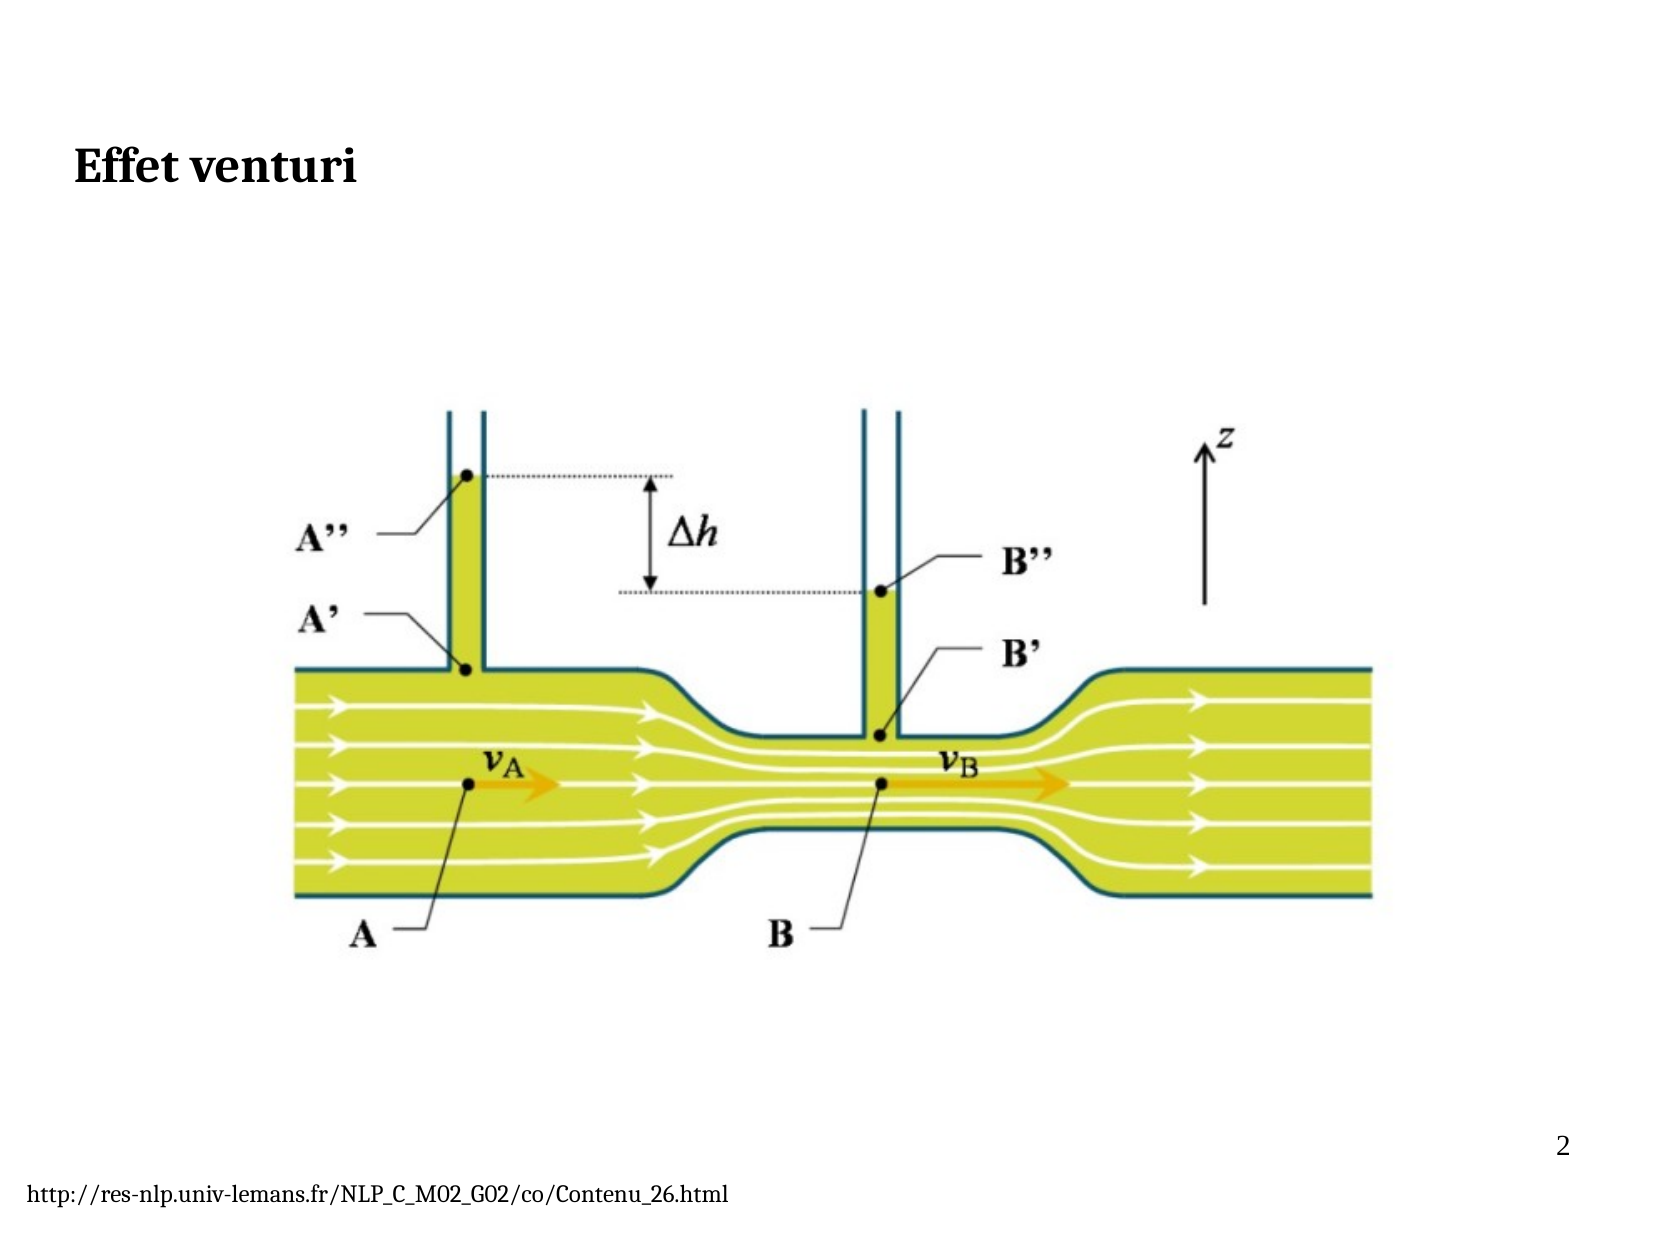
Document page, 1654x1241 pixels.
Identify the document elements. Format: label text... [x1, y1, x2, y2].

text_box http://res-nlp.univ-lemans.fr/NLP_C_M02_G02/co/Contenu_26.html [11, 1173, 780, 1241]
text_box Effet venturi [59, 129, 520, 262]
picture [165, 330, 1428, 968]
